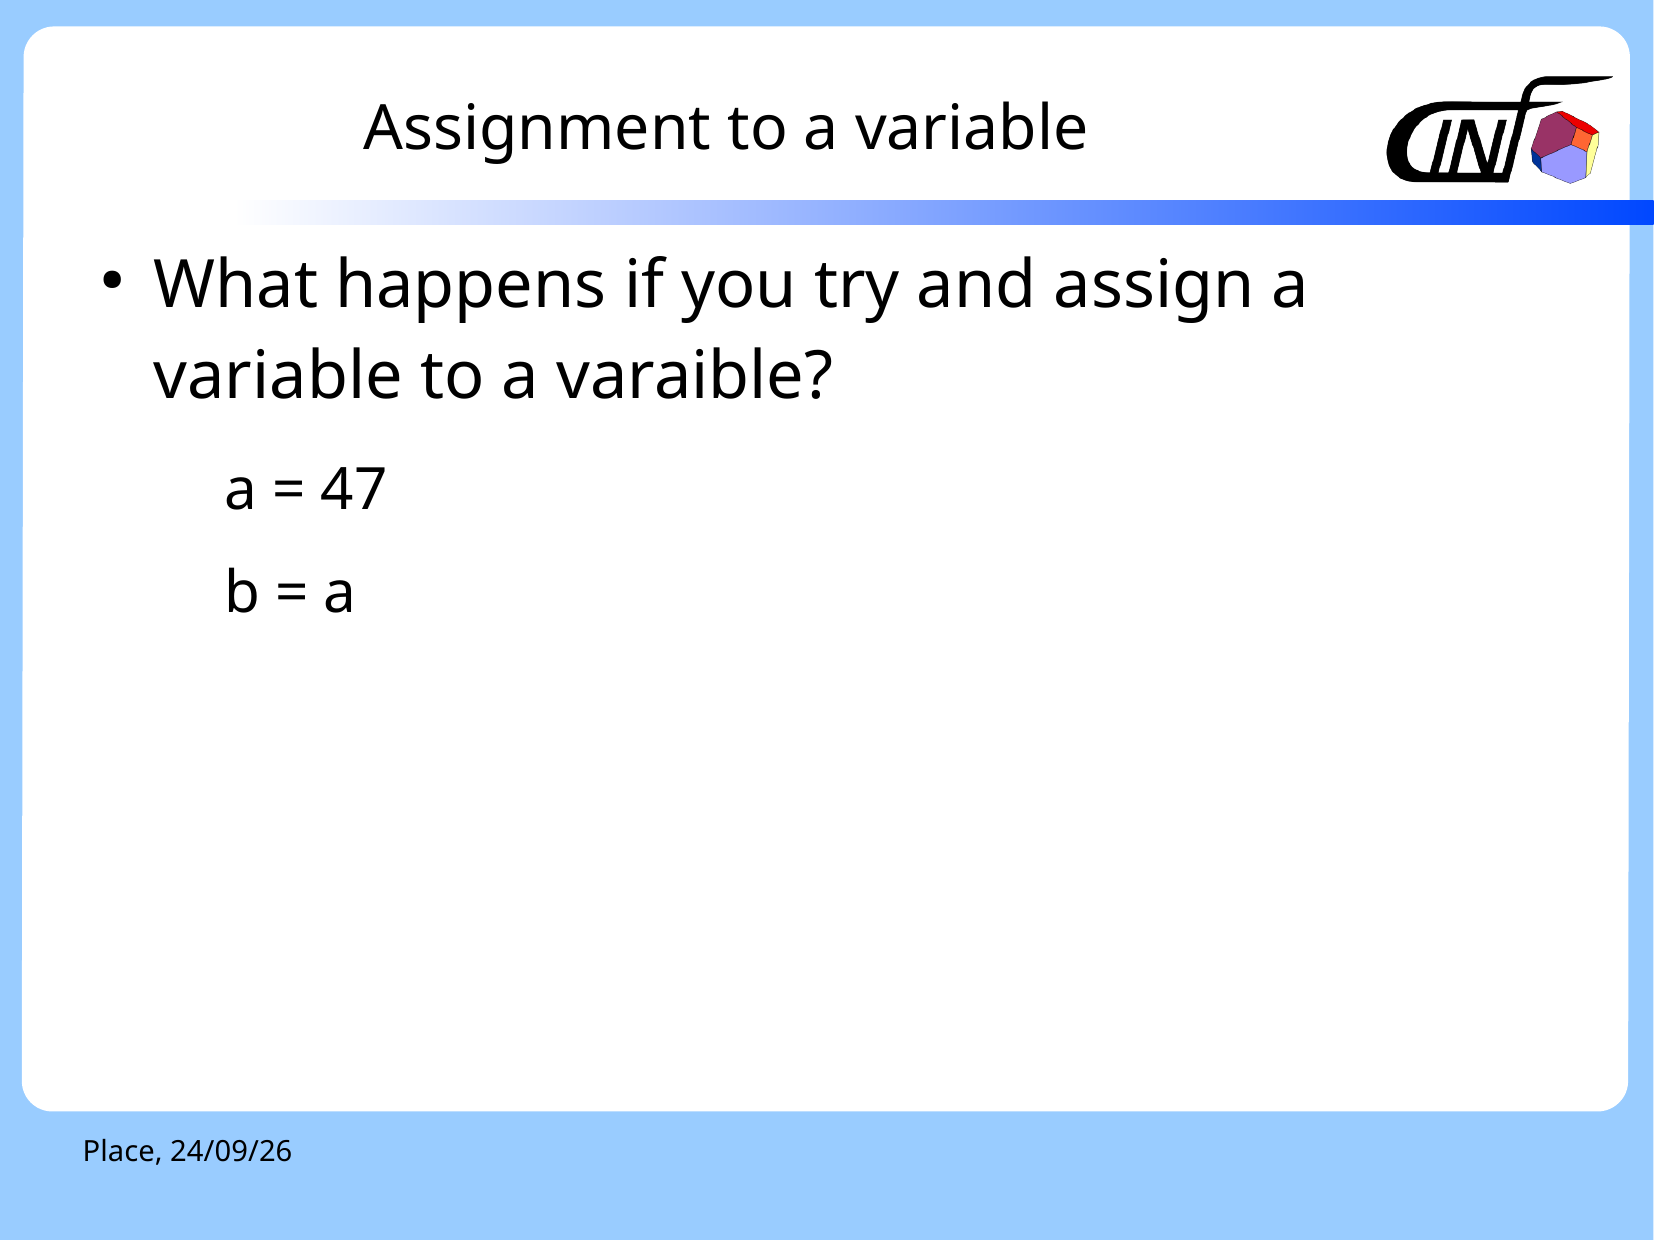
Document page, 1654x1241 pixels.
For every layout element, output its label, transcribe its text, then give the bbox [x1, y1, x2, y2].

table_header B [956, 201, 961, 224]
list What happens if you try and assign a variable to a varaible? a = 47 b = a [82, 236, 1560, 1055]
picture [1386, 76, 1613, 184]
title Assignment to a variable [82, 49, 1371, 201]
